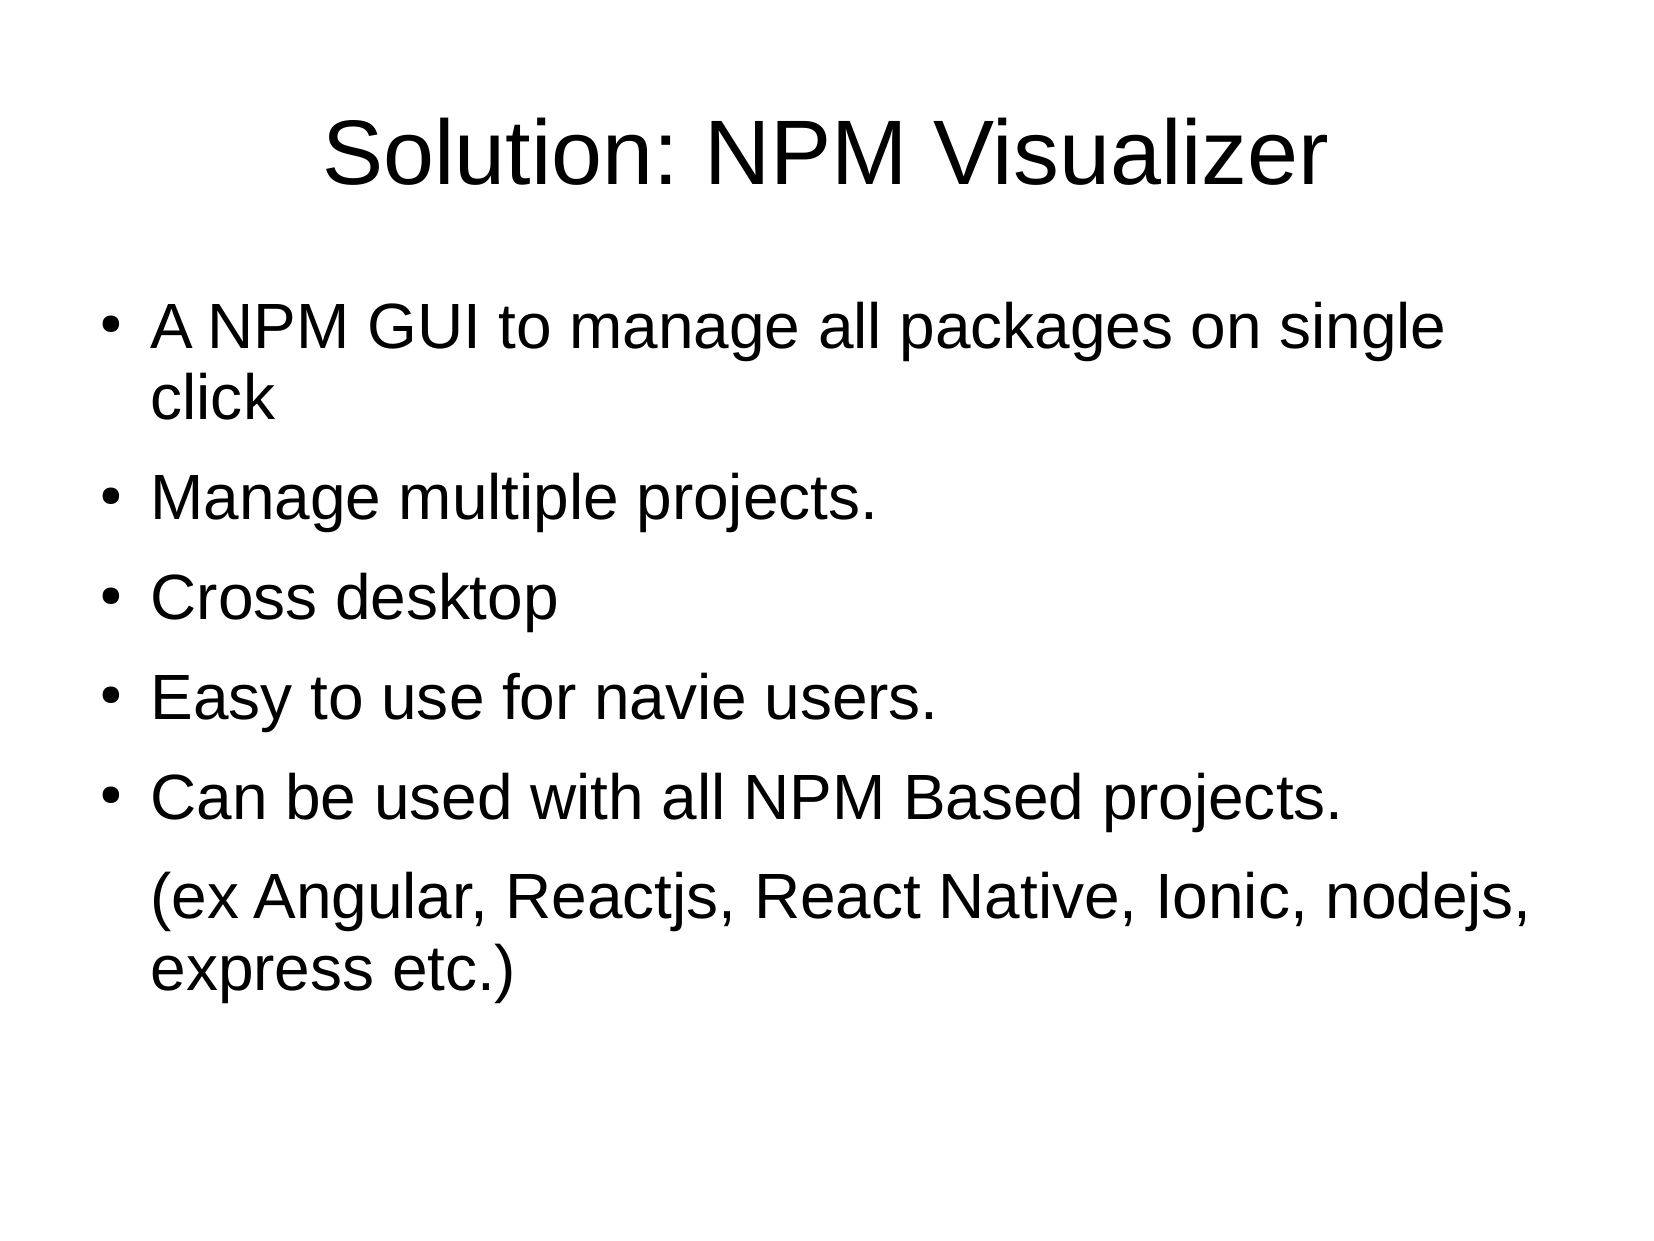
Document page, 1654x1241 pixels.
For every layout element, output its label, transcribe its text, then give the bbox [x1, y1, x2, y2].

title Solution: NPM Visualizer [82, 49, 1571, 257]
list A NPM GUI to manage all packages on single click Manage multiple projects. Cross desktop Easy to use for navie users. Can be used with all NPM Based projects. (ex Angular, Reactjs, React Native, Ionic, nodejs, express etc.) [82, 290, 1571, 1010]
